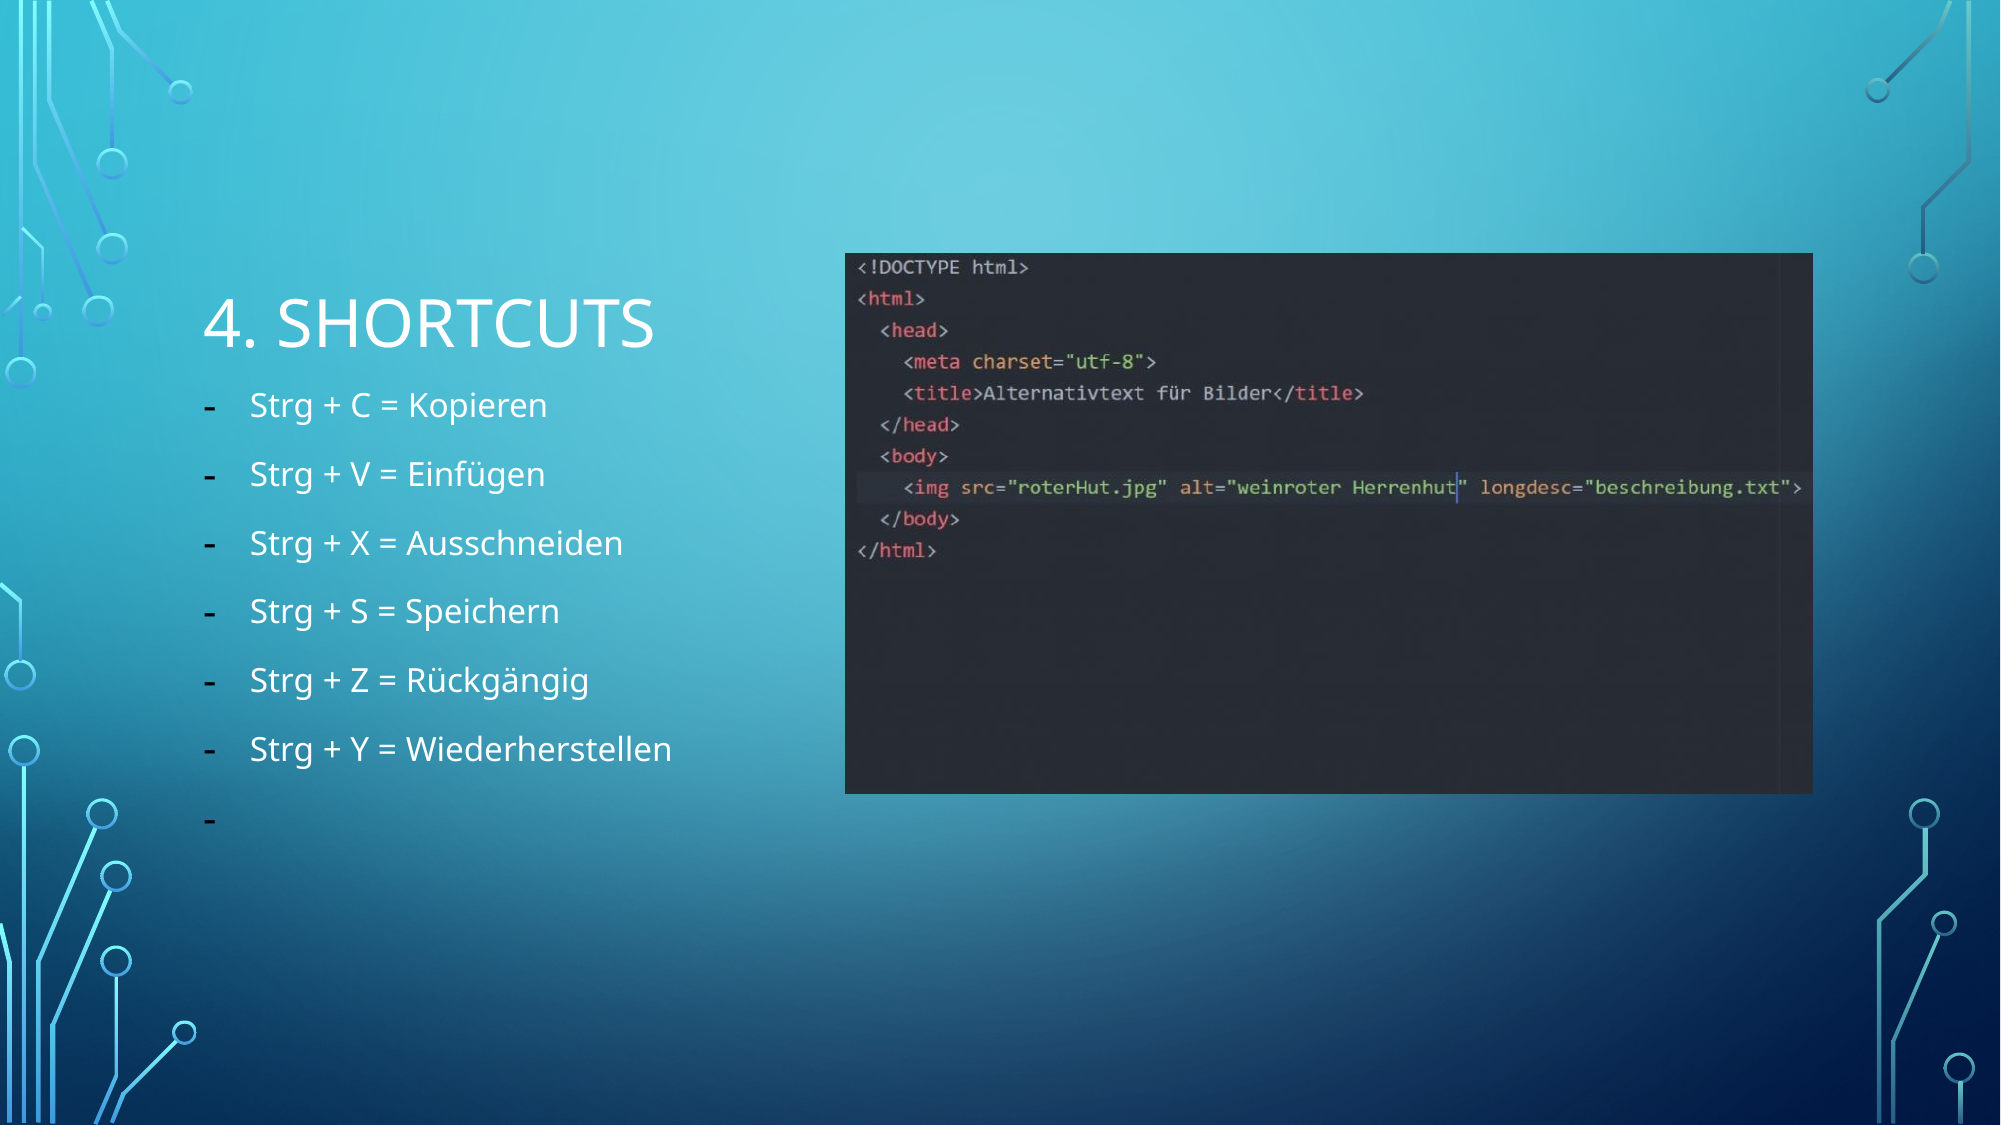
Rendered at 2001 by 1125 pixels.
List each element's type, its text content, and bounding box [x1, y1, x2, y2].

picture [845, 253, 1813, 794]
list Strg + C = Kopieren Strg + V = Einfügen Strg + X = Ausschneiden Strg + S = Speichern Strg + Z = Rückgängig Strg + Y = Wiederherstellen [188, 369, 821, 951]
title 4. Shortcuts [188, 99, 821, 369]
